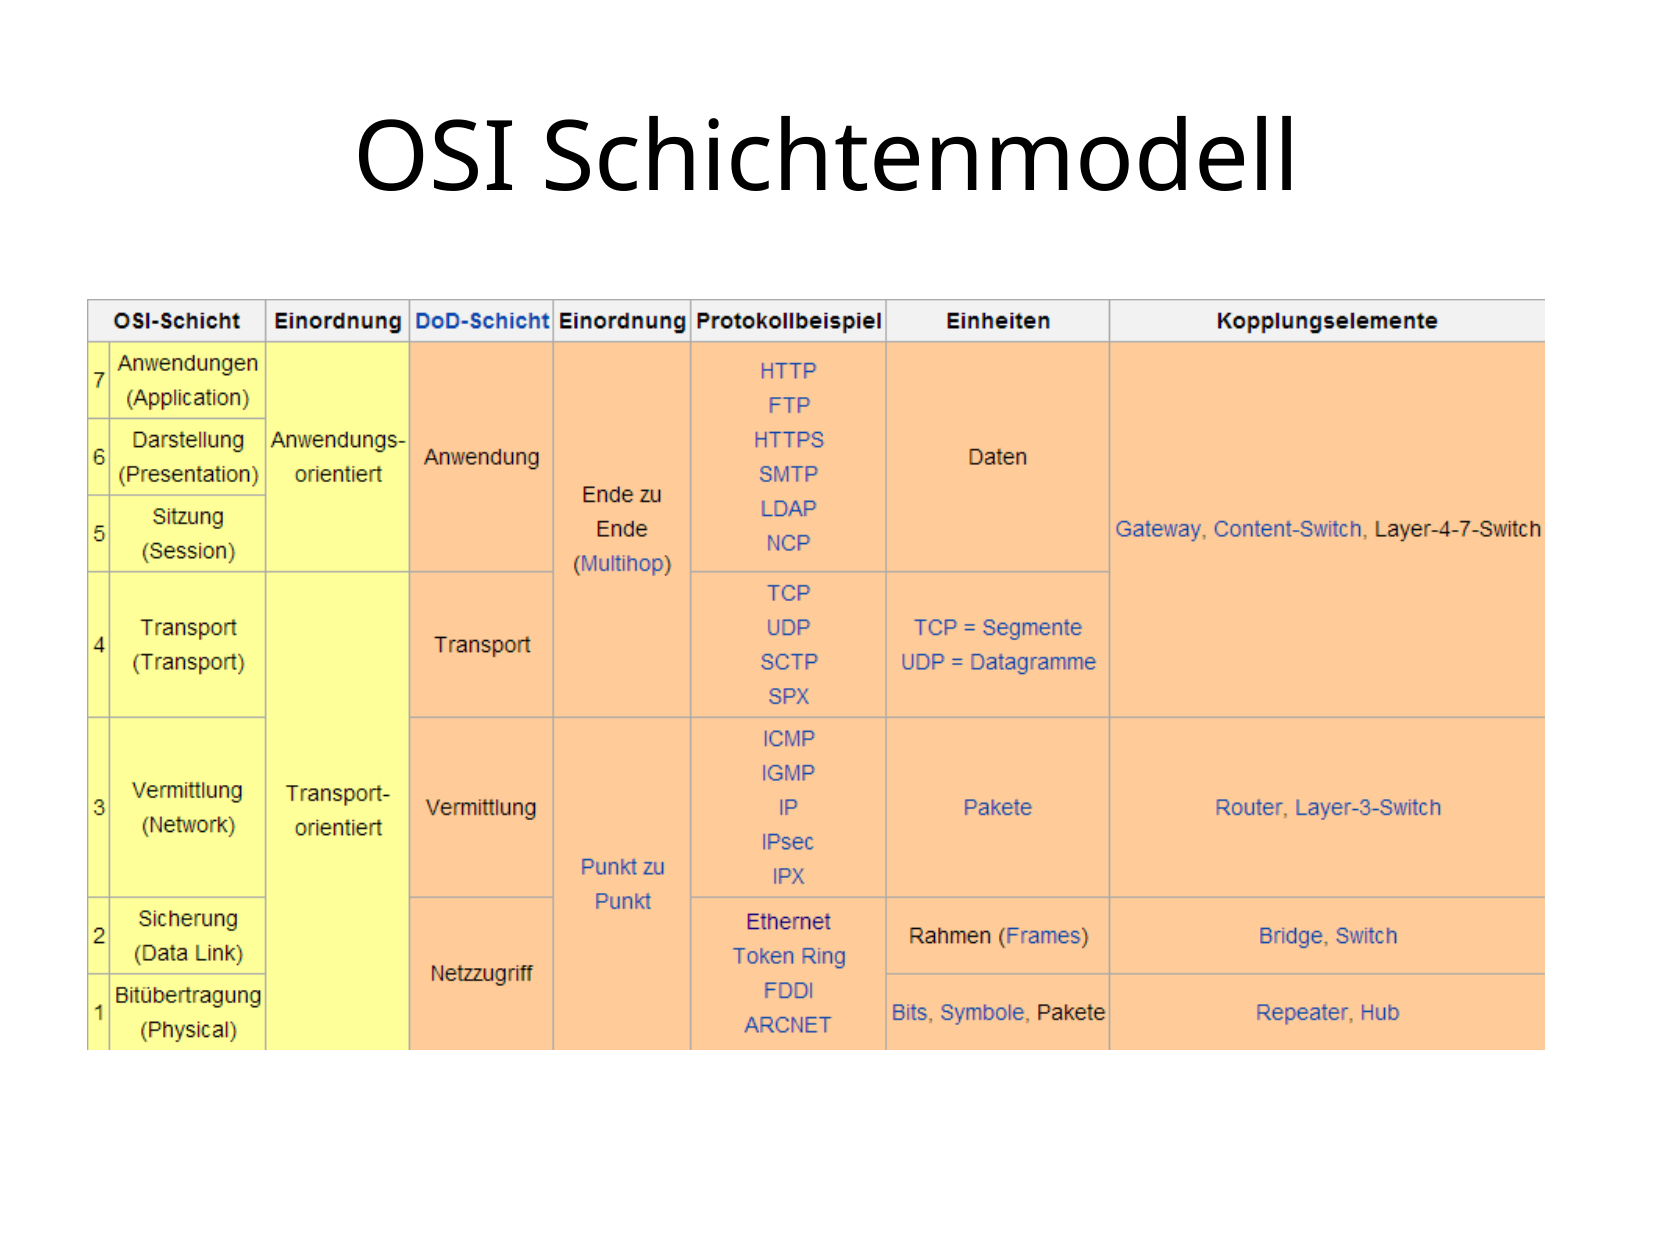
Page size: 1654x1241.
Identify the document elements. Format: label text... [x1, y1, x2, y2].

title OSI Schichtenmodell [82, 49, 1571, 257]
picture [87, 299, 1546, 1051]
